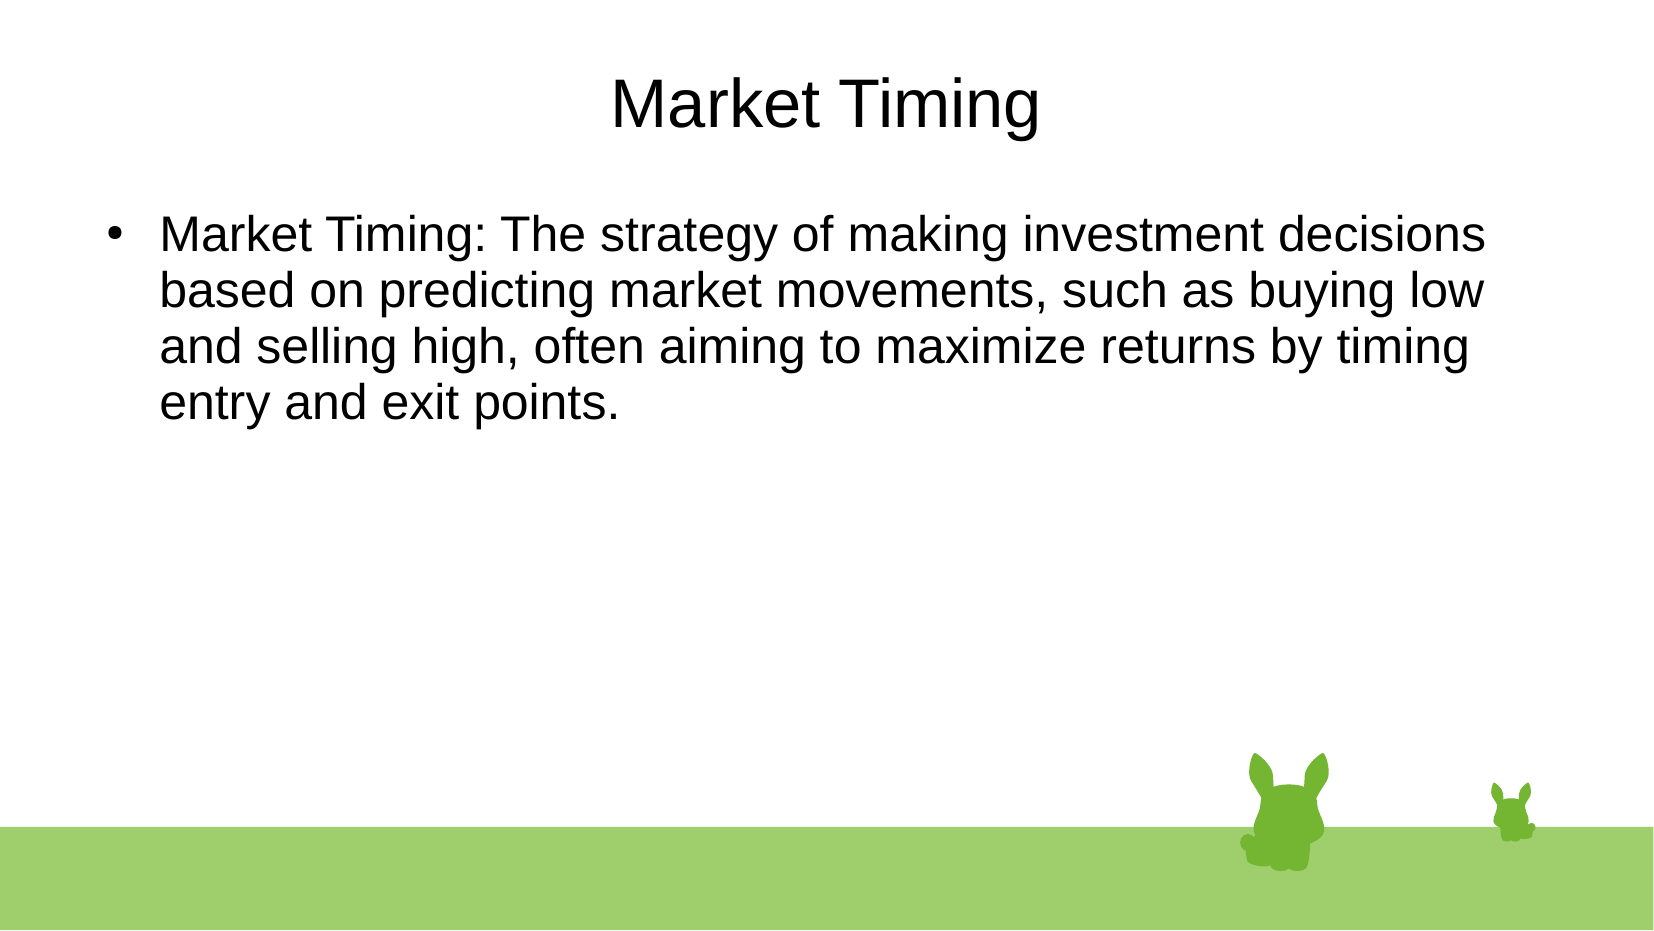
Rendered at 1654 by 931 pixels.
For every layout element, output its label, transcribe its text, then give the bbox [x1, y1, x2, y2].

list Market Timing: The strategy of making investment decisions based on predicting market movements, such as buying low and selling high, often aiming to maximize returns by timing entry and exit points. [88, 206, 1565, 739]
title Market Timing [88, 29, 1565, 178]
